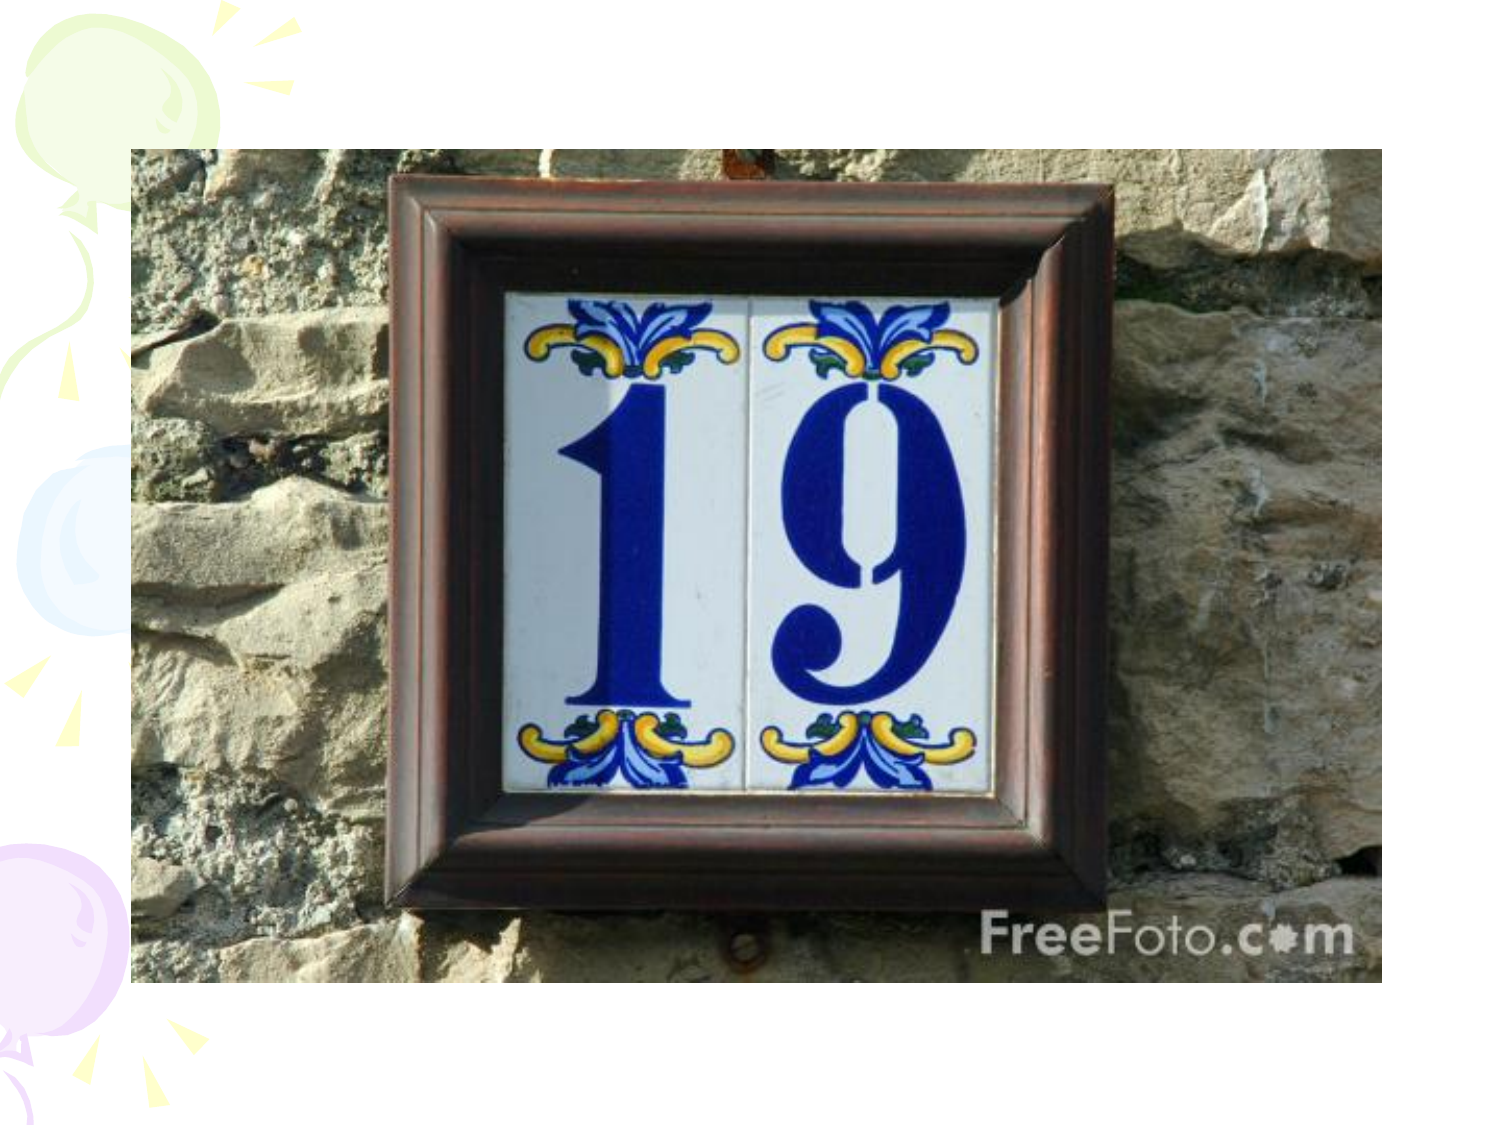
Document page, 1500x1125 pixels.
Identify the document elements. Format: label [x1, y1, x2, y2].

picture [131, 149, 1382, 983]
